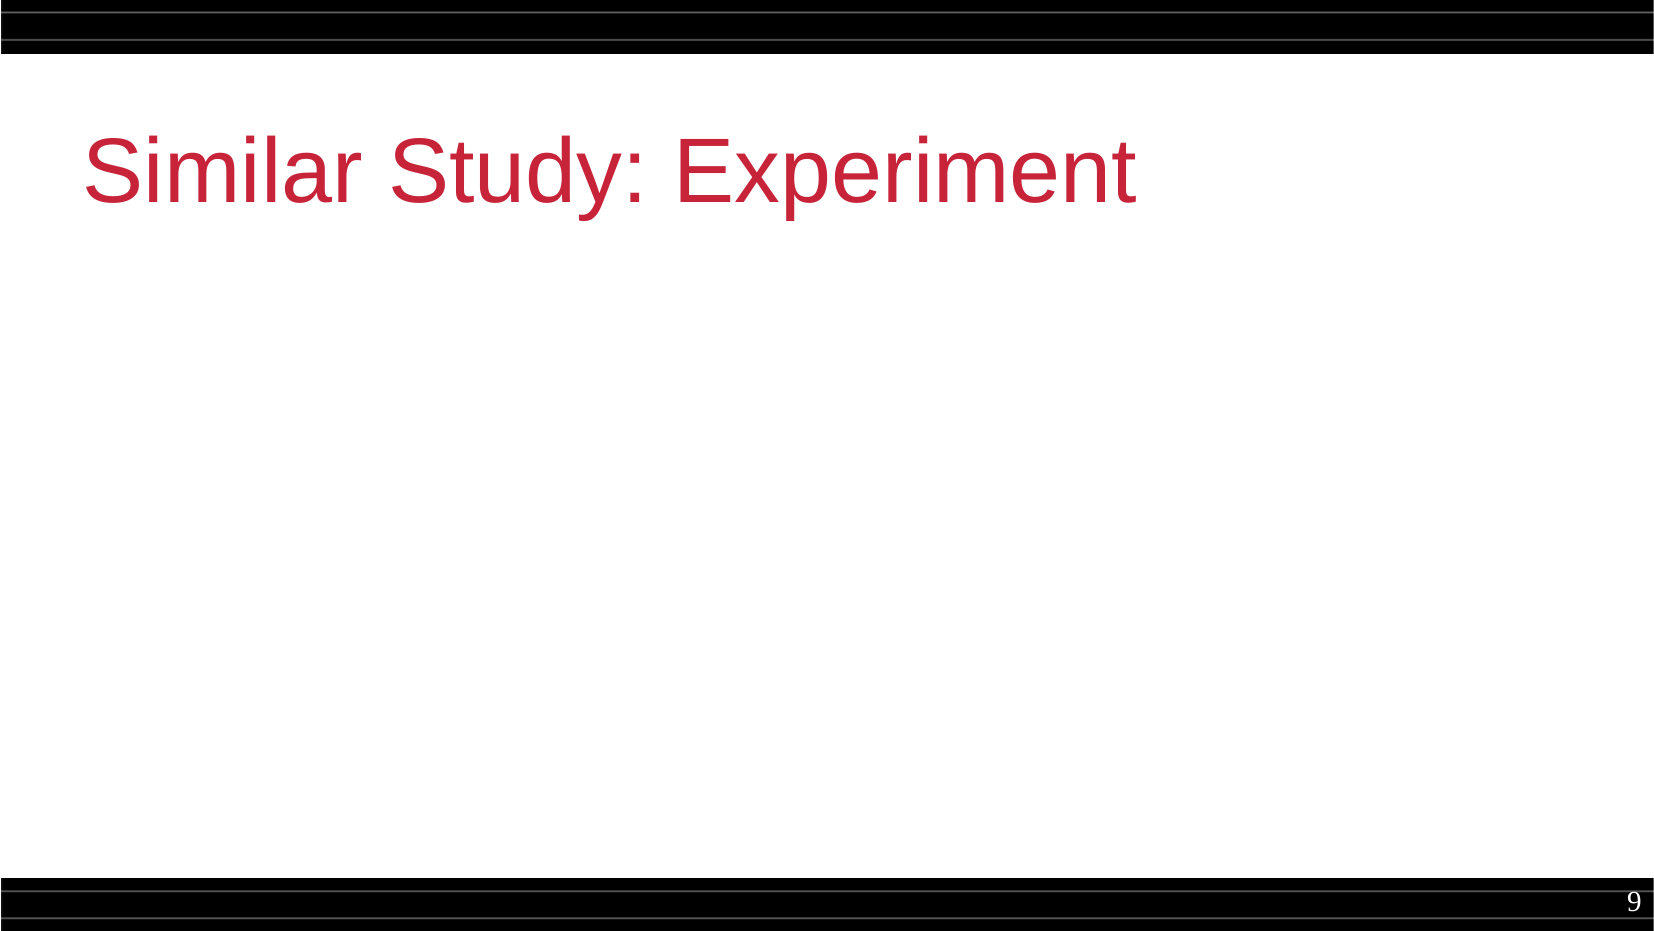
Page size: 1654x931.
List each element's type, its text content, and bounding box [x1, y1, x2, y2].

title Similar Study: Experiment [82, 92, 1571, 249]
picture [1, 878, 1654, 931]
picture [1, 0, 1654, 54]
